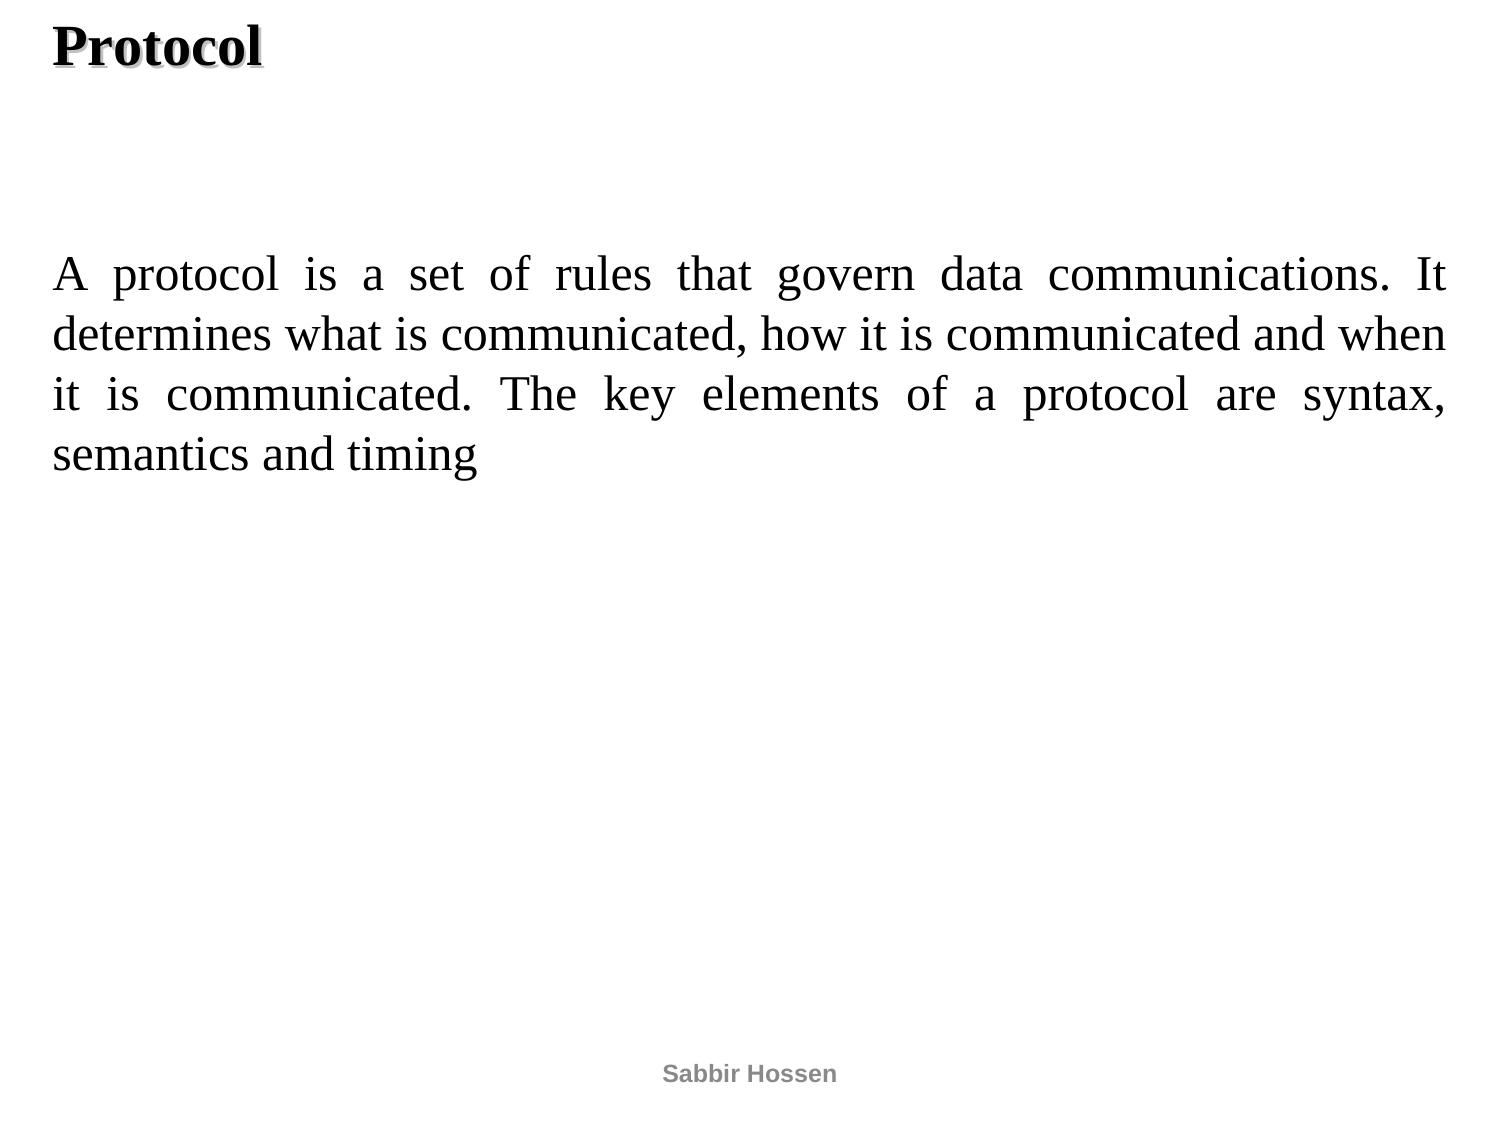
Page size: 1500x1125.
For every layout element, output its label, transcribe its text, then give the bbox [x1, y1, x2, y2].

text_box Sabbir Hossen [496, 1042, 1004, 1103]
text_box A protocol is a set of rules that govern data communications. It determines what is communicated, how it is communicated and when it is communicated. The key elements of a protocol are syntax, semantics and timing [37, 232, 1463, 488]
list Protocol [37, 0, 1500, 1111]
